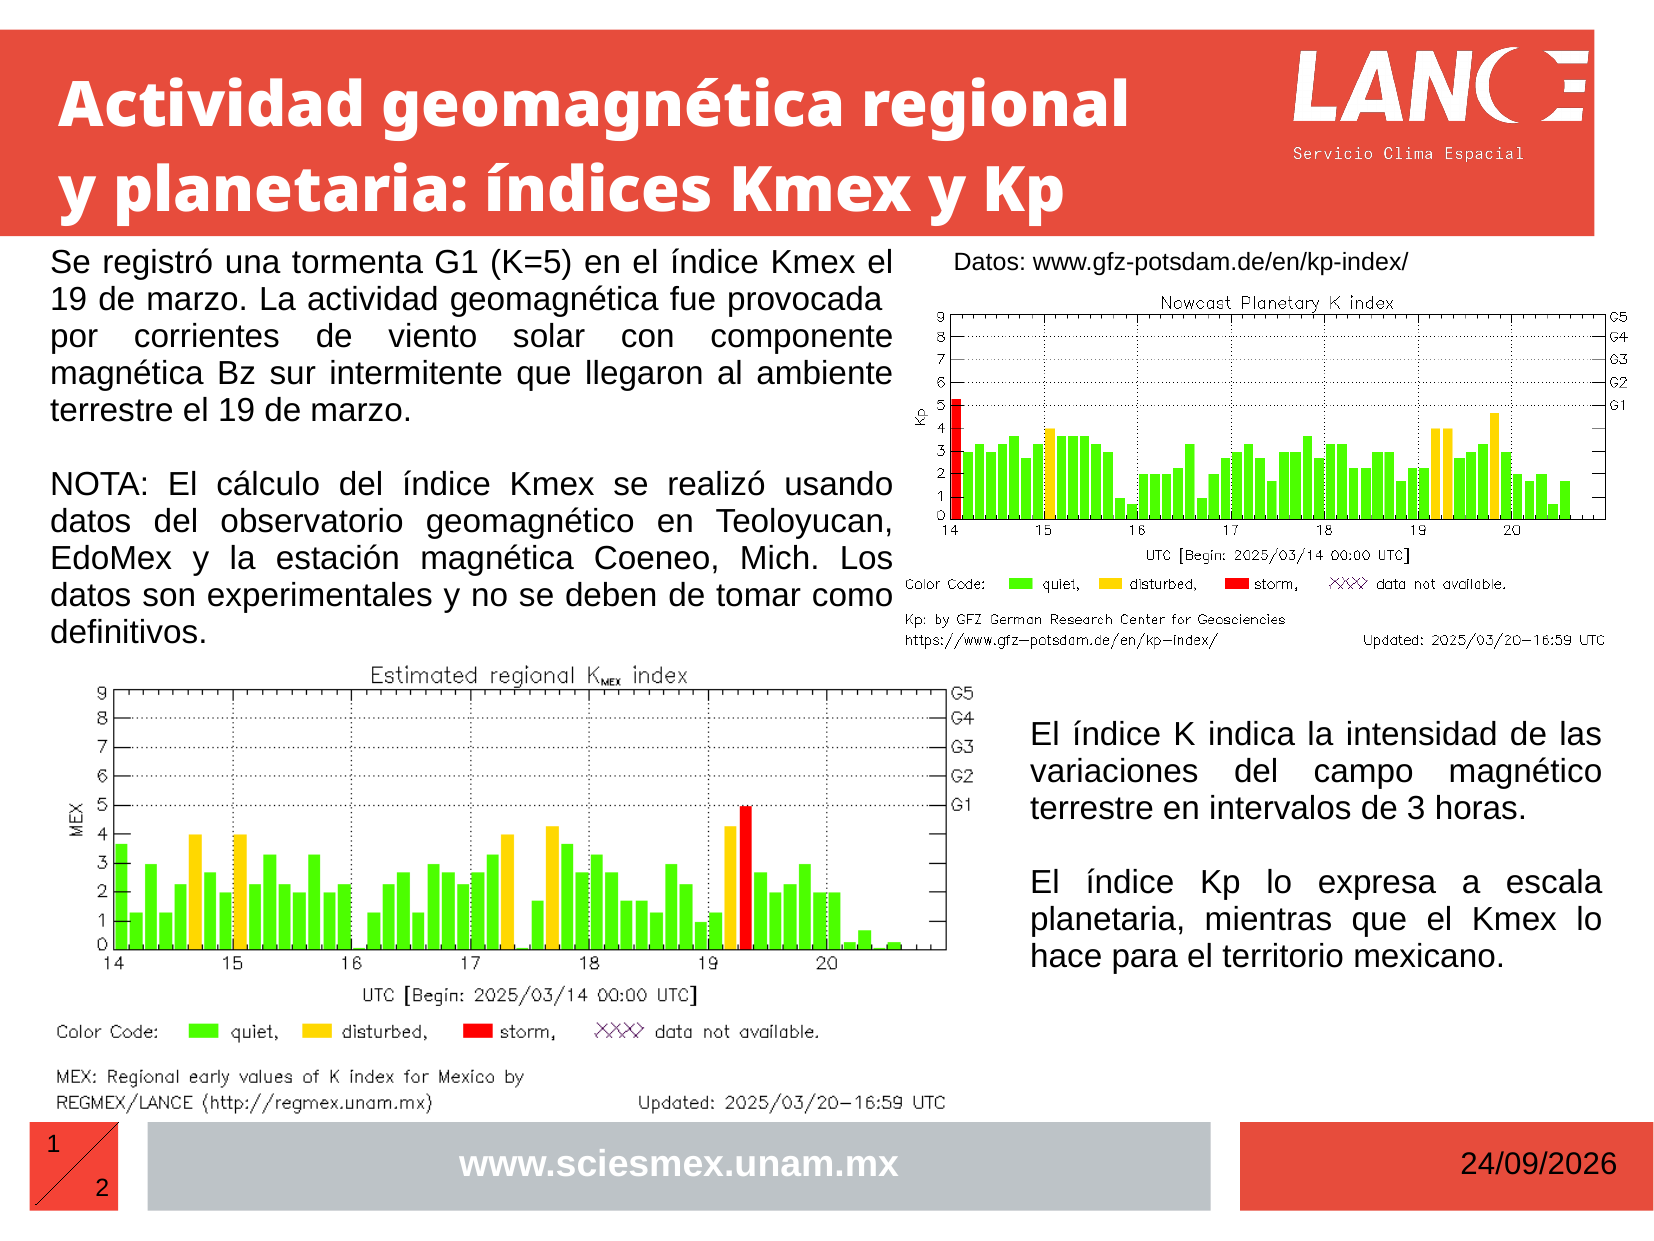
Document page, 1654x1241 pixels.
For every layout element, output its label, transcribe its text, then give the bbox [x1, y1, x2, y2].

text_box Se registró una tormenta G1 (K=5) en el índice Kmex el 19 de marzo. La actividad geomagnética fue provocada por corrientes de viento solar con componente magnética Bz sur intermitente que llegaron al ambiente terrestre el 19 de marzo. NOTA: El cálculo del índice Kmex se realizó usando datos del observatorio geomagnético en Teoloyucan, EdoMex y la estación magnética Coeneo, Mich. Los datos son experimentales y no se deben de tomar como definitivos. [35, 236, 910, 770]
picture [47, 277, 1642, 1116]
picture [1293, 47, 1589, 162]
text_box El índice K indica la intensidad de las variaciones del campo magnético terrestre en intervalos de 3 horas. El índice Kp lo expresa a escala planetaria, mientras que el Kmex lo hace para el territorio mexicano. [1015, 707, 1619, 1052]
text_box www.sciesmex.unam.mx [153, 1122, 1205, 1205]
text_box Datos: www.gfz-potsdam.de/en/kp-index/ [938, 240, 1436, 277]
text_box 20/03/2025 [1424, 1122, 1654, 1205]
text_box <número> [31, 1122, 176, 1170]
text_box 2 [35, 1151, 125, 1209]
title Actividad geomagnética regional y planetaria: índices Kmex y Kp [59, 59, 1312, 207]
